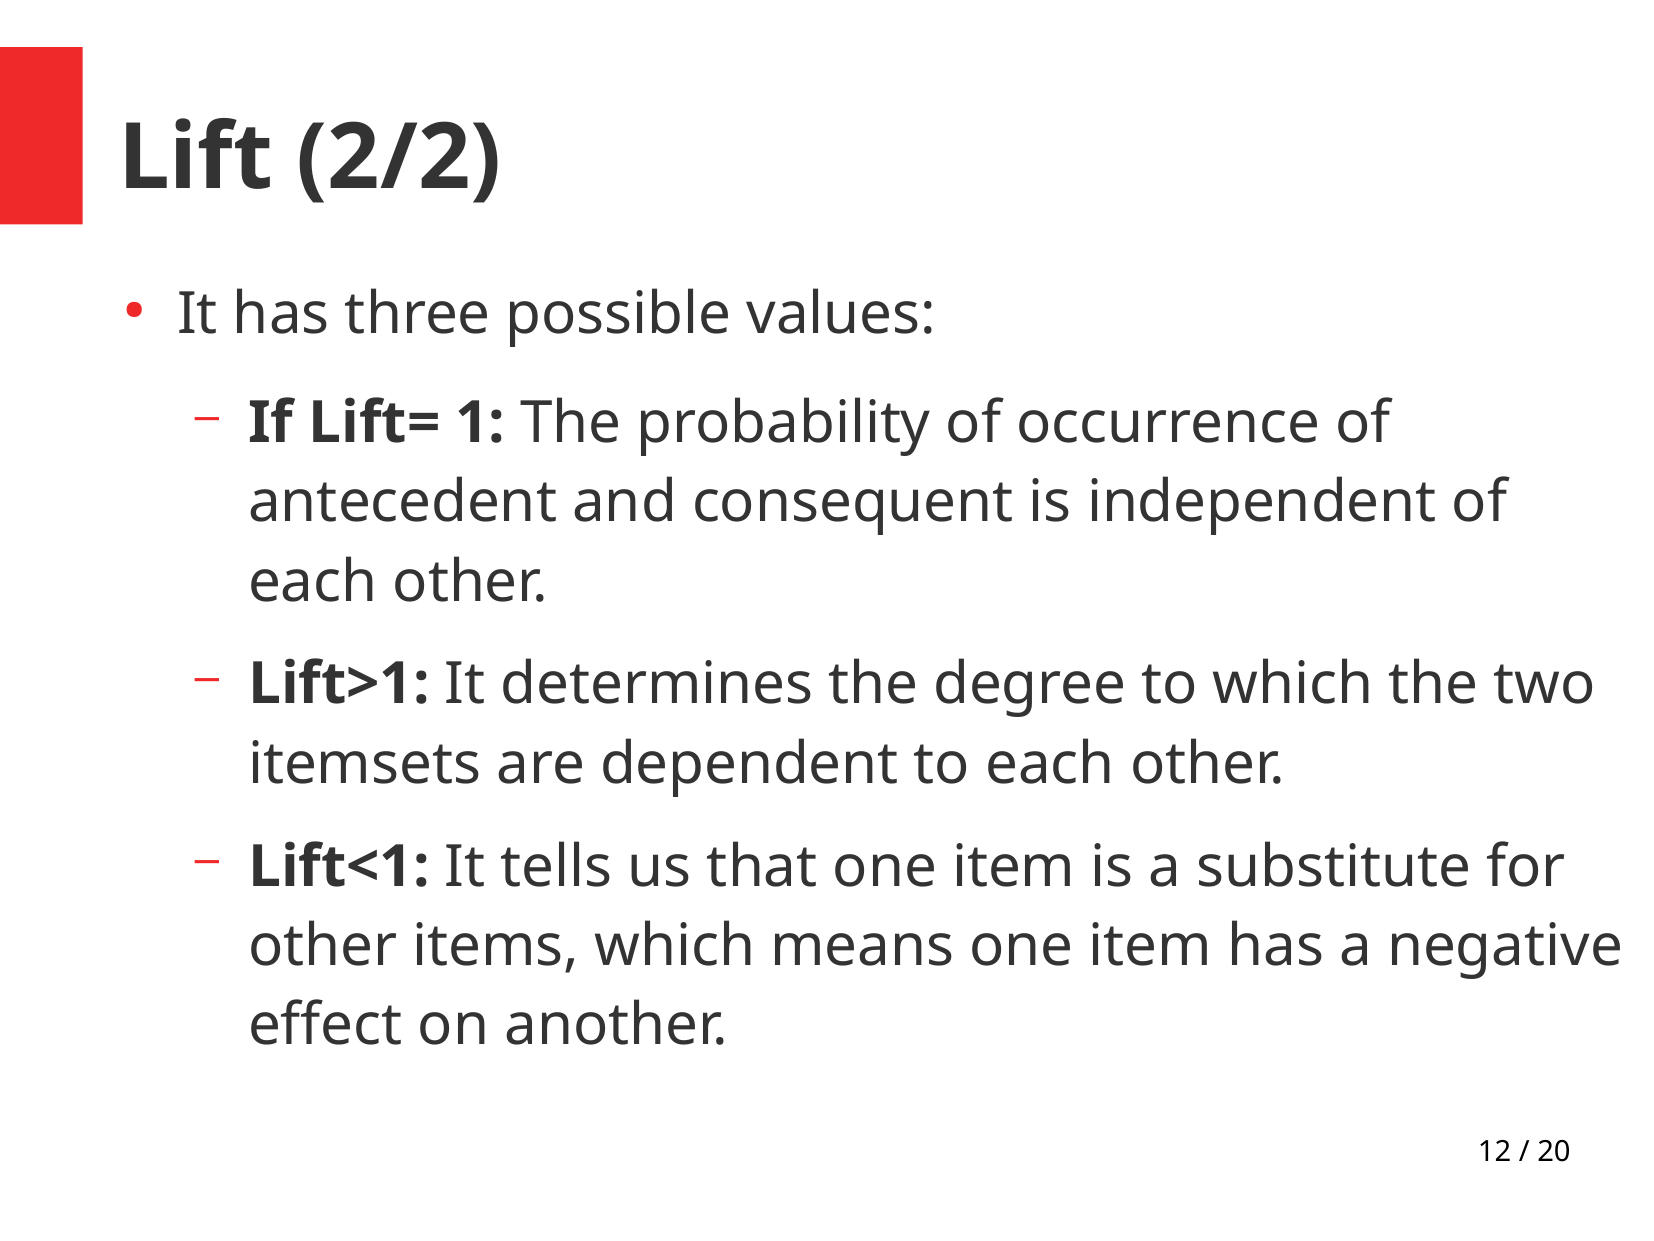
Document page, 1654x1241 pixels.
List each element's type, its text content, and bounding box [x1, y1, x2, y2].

title Lift (2/2) [118, 49, 1571, 257]
list It has three possible values: If Lift= 1: The probability of occurrence of antecedent and consequent is independent of each other. Lift>1: It determines the degree to which the two itemsets are dependent to each other. Lift<1: It tells us that one item is a substitute for other items, which means one item has a negative effect on another. [106, 271, 1642, 1241]
